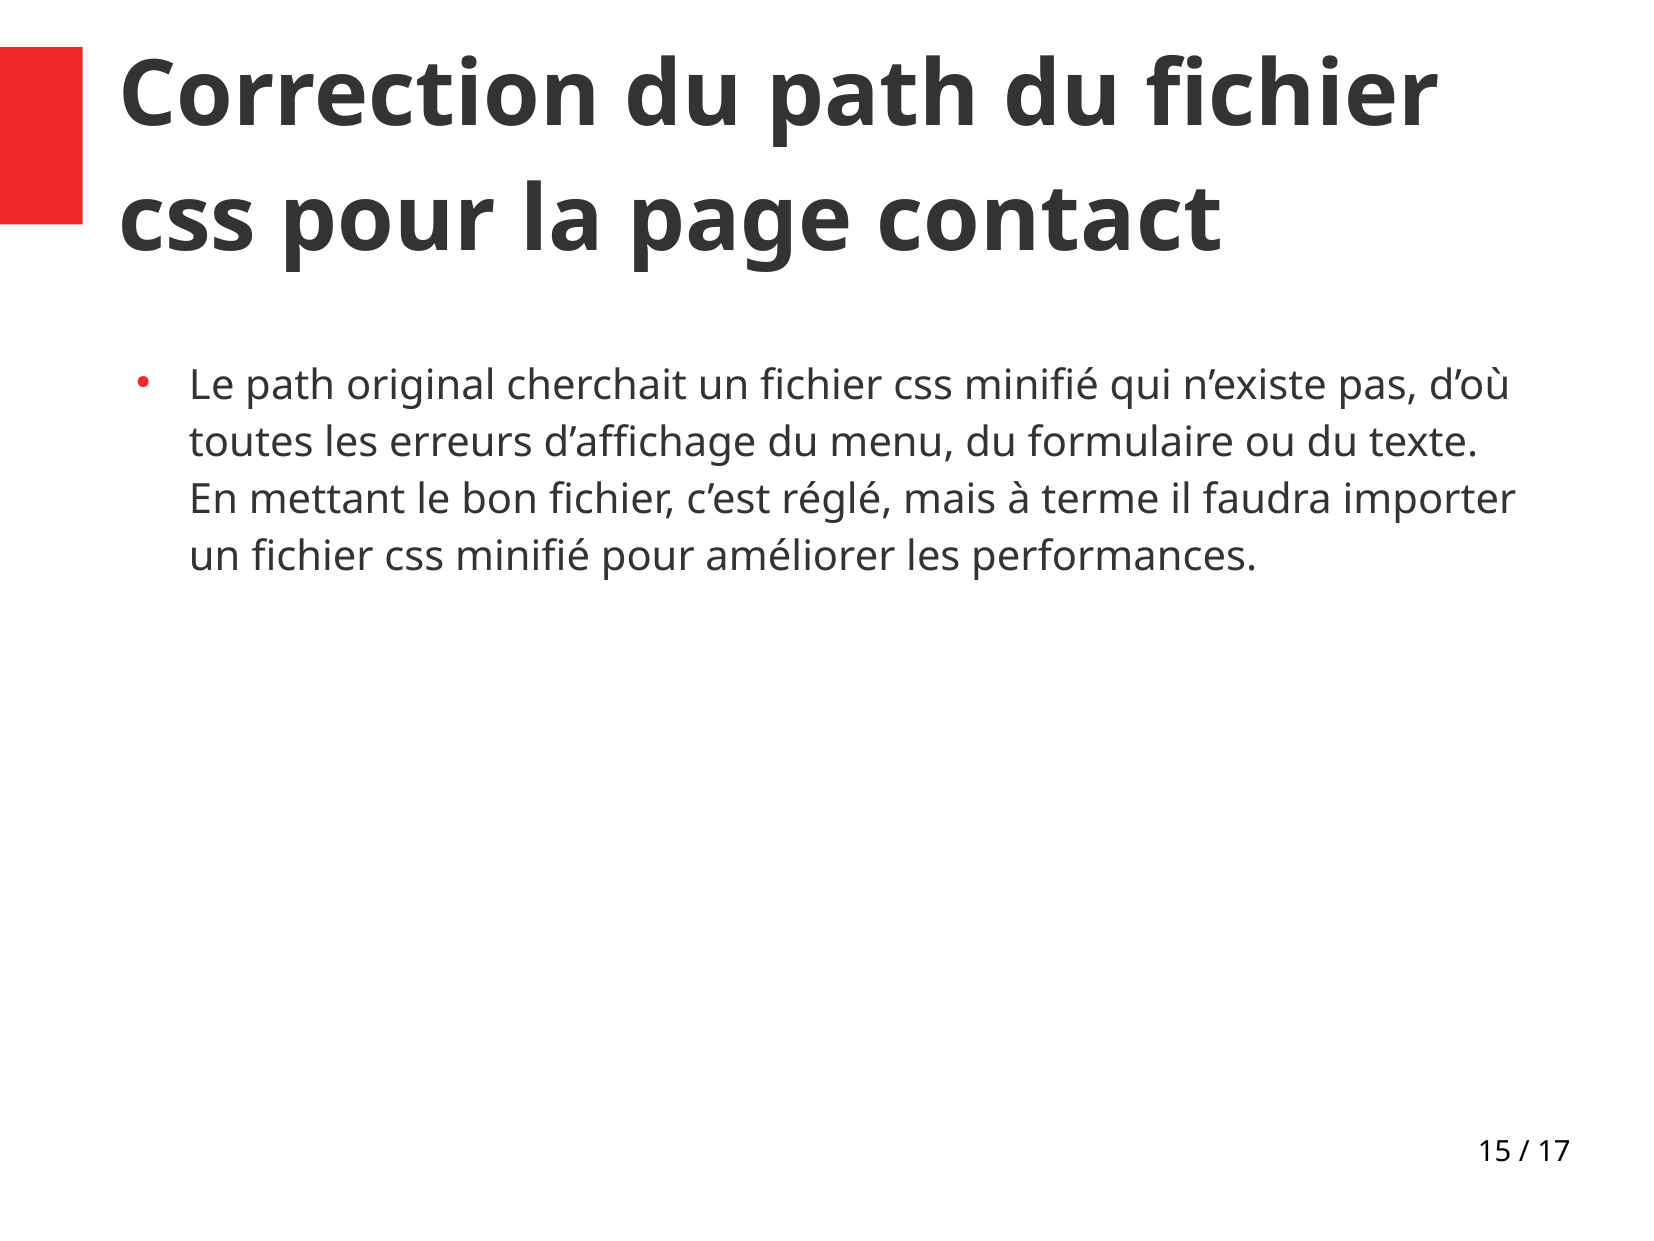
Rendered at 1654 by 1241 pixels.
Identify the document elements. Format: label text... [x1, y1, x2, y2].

list Le path original cherchait un fichier css minifié qui n’existe pas, d’où toutes les erreurs d’affichage du menu, du formulaire ou du texte. En mettant le bon fichier, c’est réglé, mais à terme il faudra importer un fichier css minifié pour améliorer les performances. [118, 354, 1536, 1074]
title Correction du path du fichier css pour la page contact [118, 0, 1571, 314]
